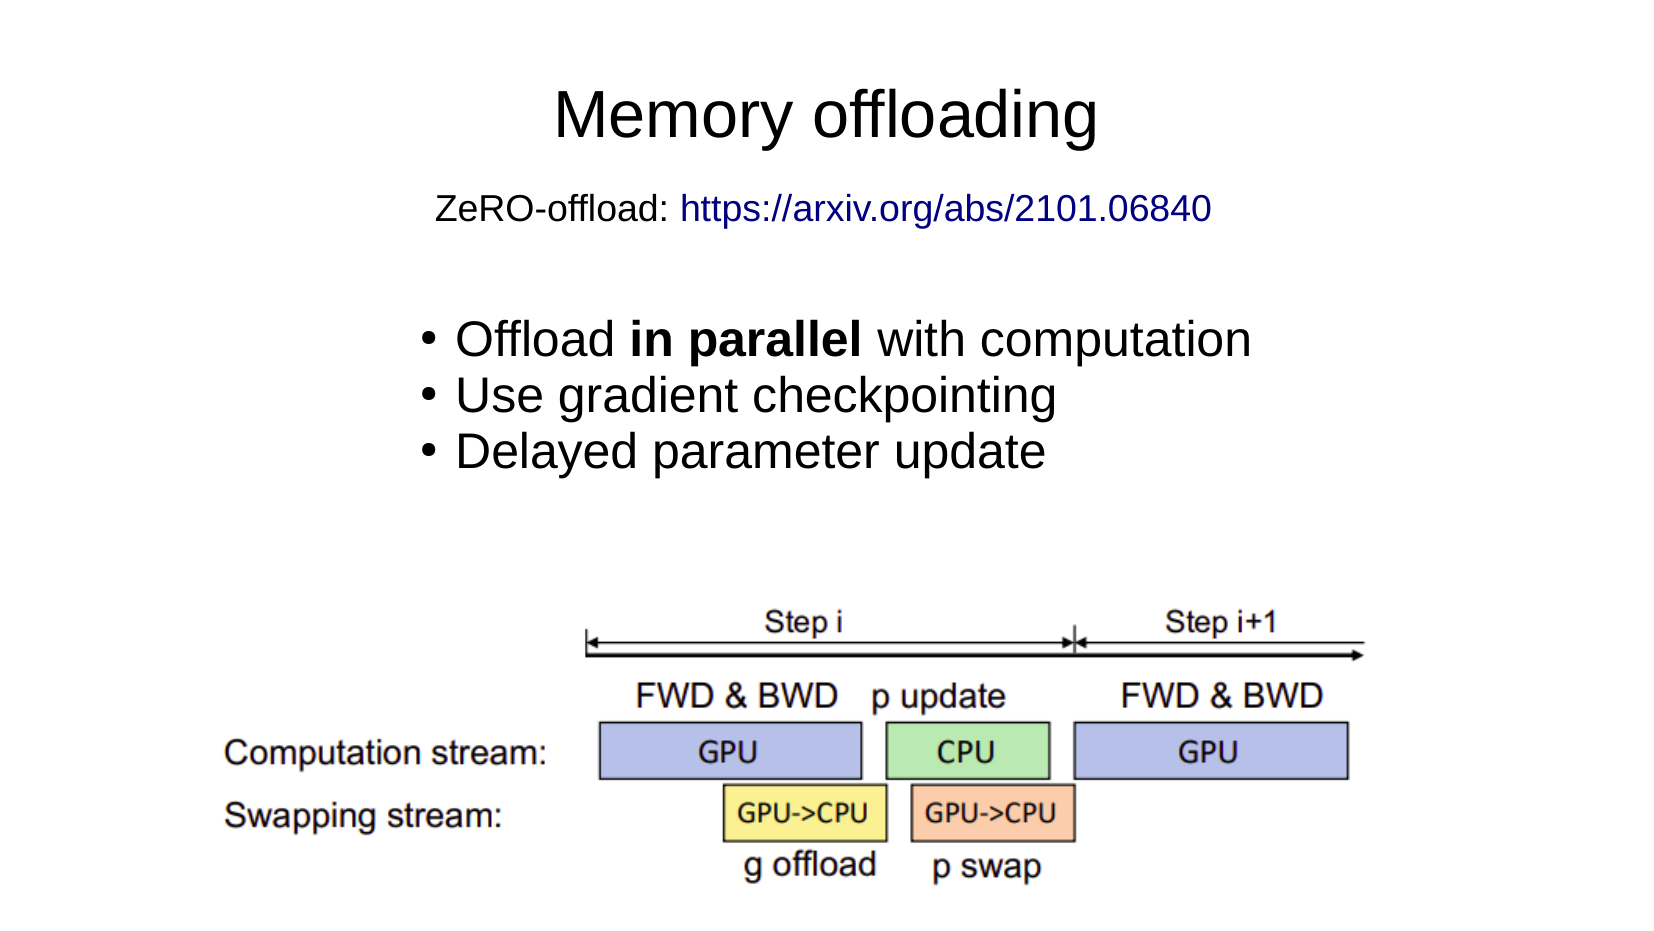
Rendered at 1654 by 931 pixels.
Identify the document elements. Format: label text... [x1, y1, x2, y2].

title Memory offloading [82, 37, 1571, 179]
picture [165, 554, 1386, 898]
text_box Offload in parallel with computation Use gradient checkpointing Delayed parameter update [405, 304, 1306, 766]
text_box ZeRO-offload: https://arxiv.org/abs/2101.06840 [0, 179, 1654, 279]
